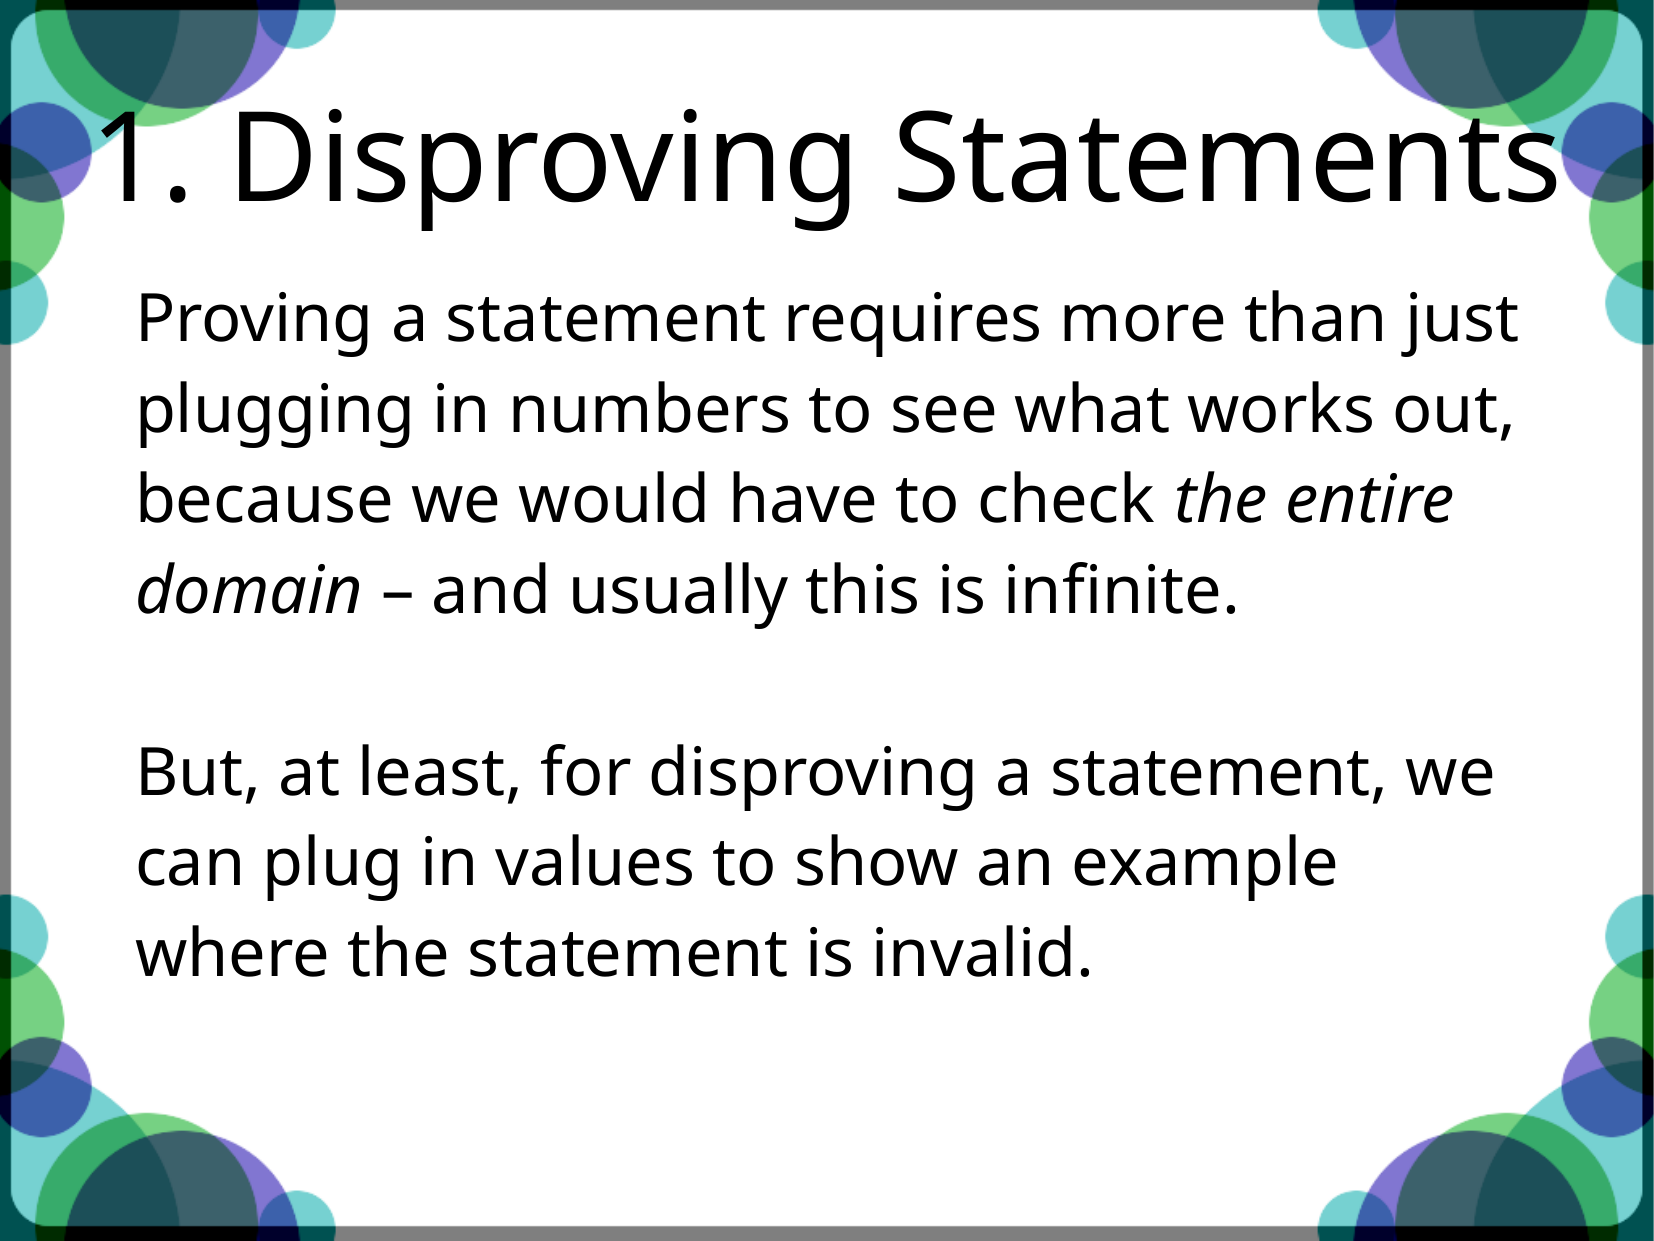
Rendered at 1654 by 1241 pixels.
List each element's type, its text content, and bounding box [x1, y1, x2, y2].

title 1. Disproving Statements [82, 49, 1571, 257]
picture [0, 0, 1654, 1241]
text_box Proving a statement requires more than just plugging in numbers to see what works out, because we would have to check the entire domain – and usually this is infinite. But, at least, for disproving a statement, we can plug in values to show an example where the statement is invalid. [135, 270, 1531, 943]
